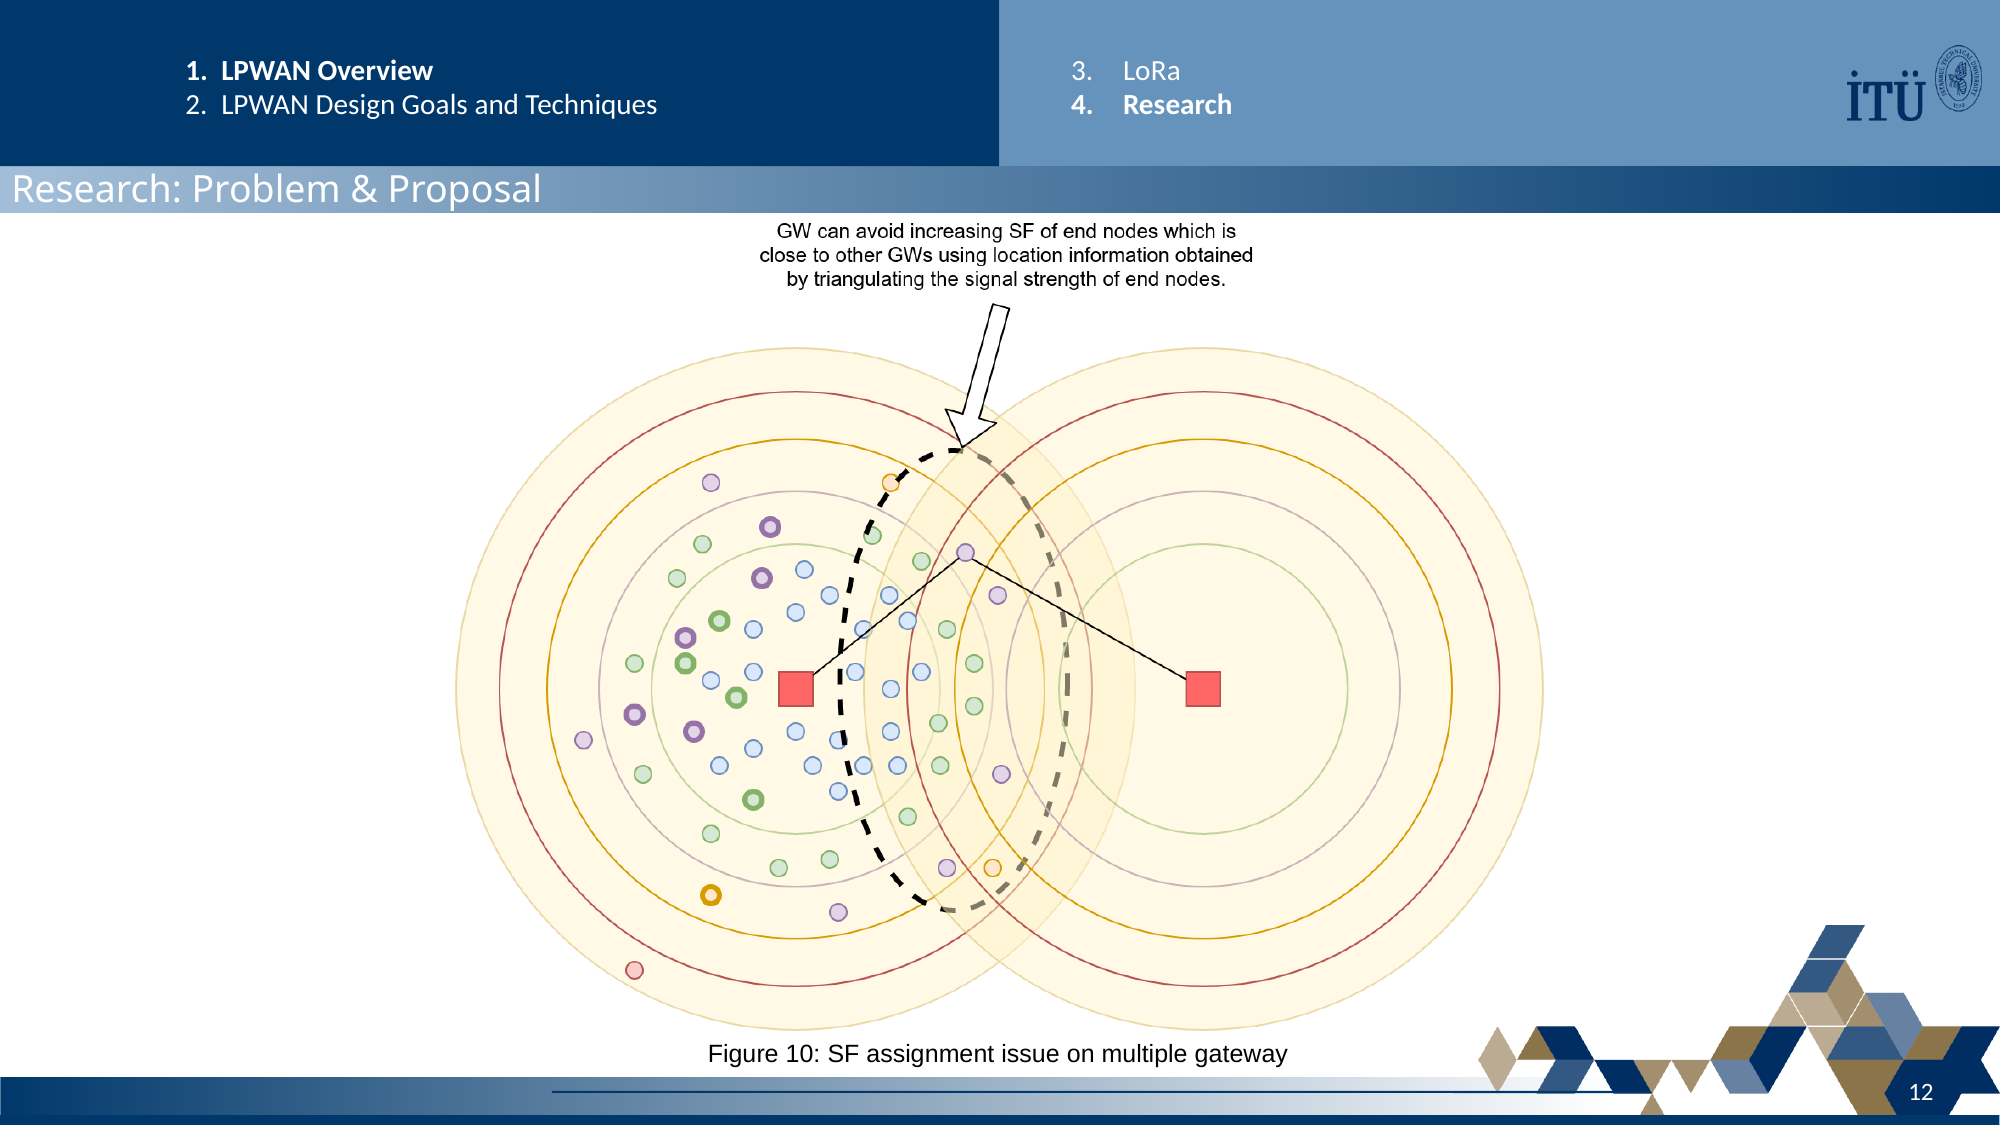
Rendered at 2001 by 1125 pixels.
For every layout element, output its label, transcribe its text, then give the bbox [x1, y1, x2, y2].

picture [1859, 45, 1982, 121]
text_box LPWAN Overview LPWAN Design Goals and Techniques [74, 43, 901, 151]
text_box Figure 10: SF assignment issue on multiple gateway [692, 1022, 1310, 1107]
slide_number 1 [1880, 1059, 1962, 1122]
list Research: Problem & Proposal [11, 162, 1992, 212]
picture [455, 185, 2000, 1115]
text_box LoRa Research [1033, 43, 1859, 151]
